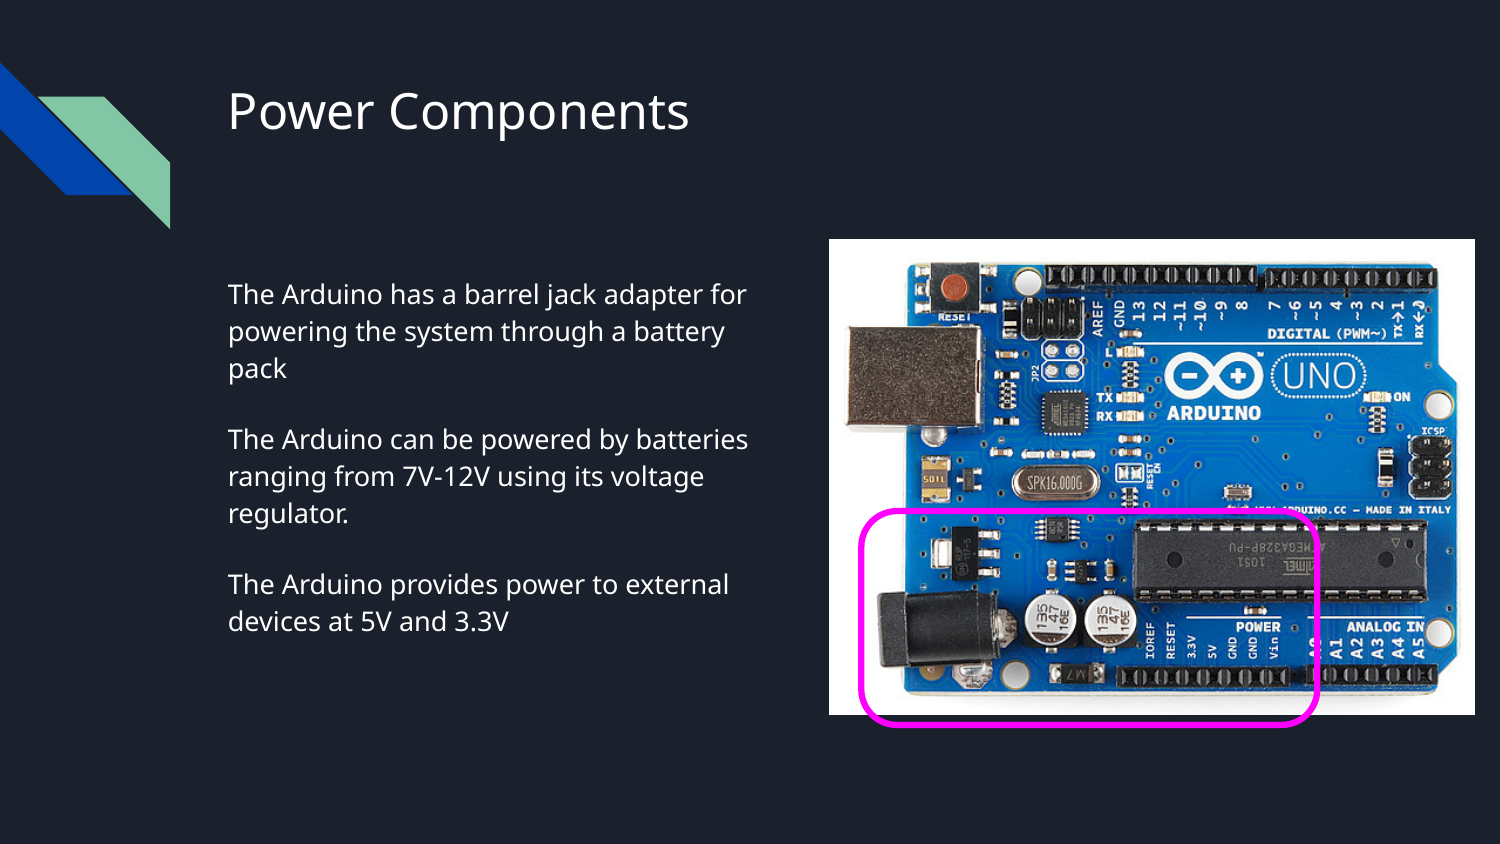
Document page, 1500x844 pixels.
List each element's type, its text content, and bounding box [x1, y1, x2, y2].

picture [829, 239, 1475, 715]
title Power Components [212, 64, 1368, 215]
list The Arduino has a barrel jack adapter for powering the system through a battery pack The Arduino can be powered by batteries ranging from 7V-12V using its voltage regulator. The Arduino provides power to external devices at 5V and 3.3V [212, 257, 785, 735]
picture [865, 515, 1314, 715]
